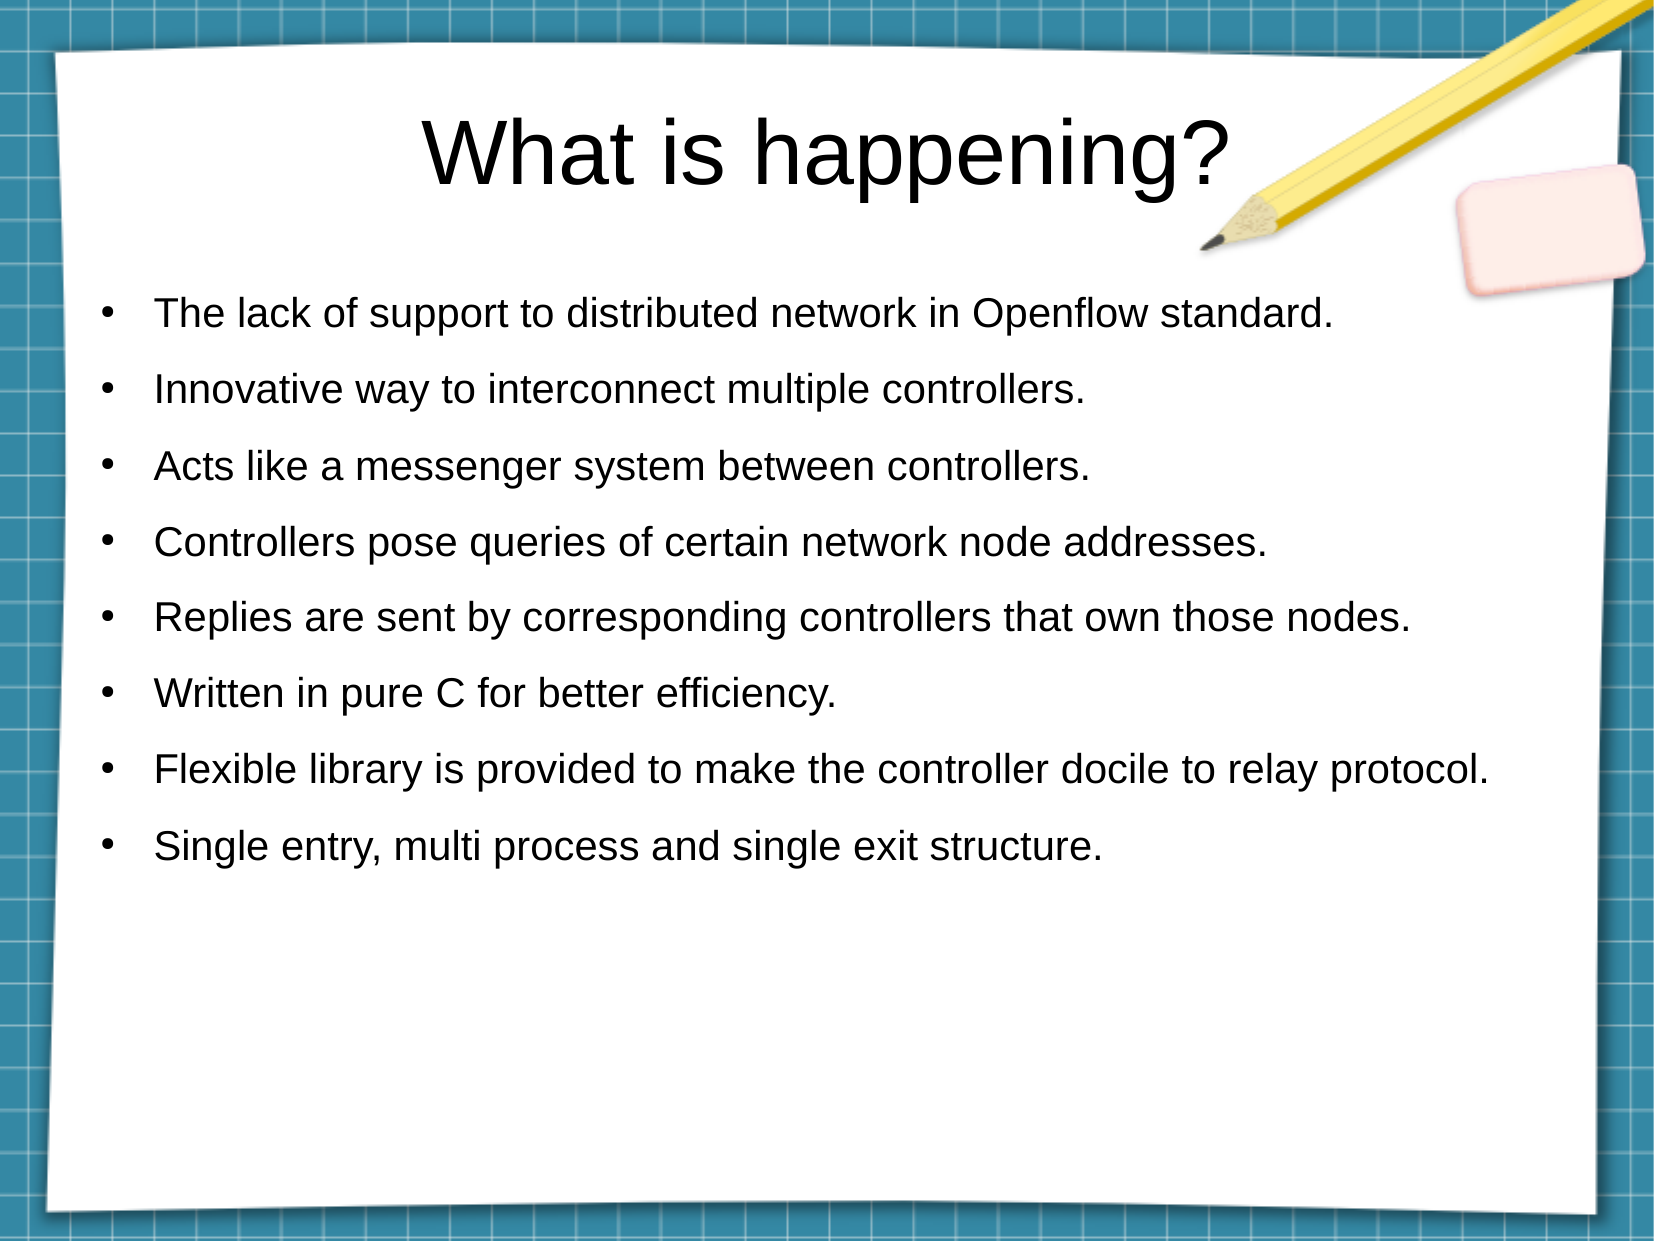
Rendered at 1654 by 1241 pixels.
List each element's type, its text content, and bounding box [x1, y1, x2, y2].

picture [0, 0, 1654, 1241]
list The lack of support to distributed network in Openflow standard. Innovative way to interconnect multiple controllers. Acts like a messenger system between controllers. Controllers pose queries of certain network node addresses. Replies are sent by corresponding controllers that own those nodes. Written in pure C for better efficiency. Flexible library is provided to make the controller docile to relay protocol. Single entry, multi process and single exit structure. [82, 290, 1571, 1010]
title What is happening? [82, 49, 1571, 257]
